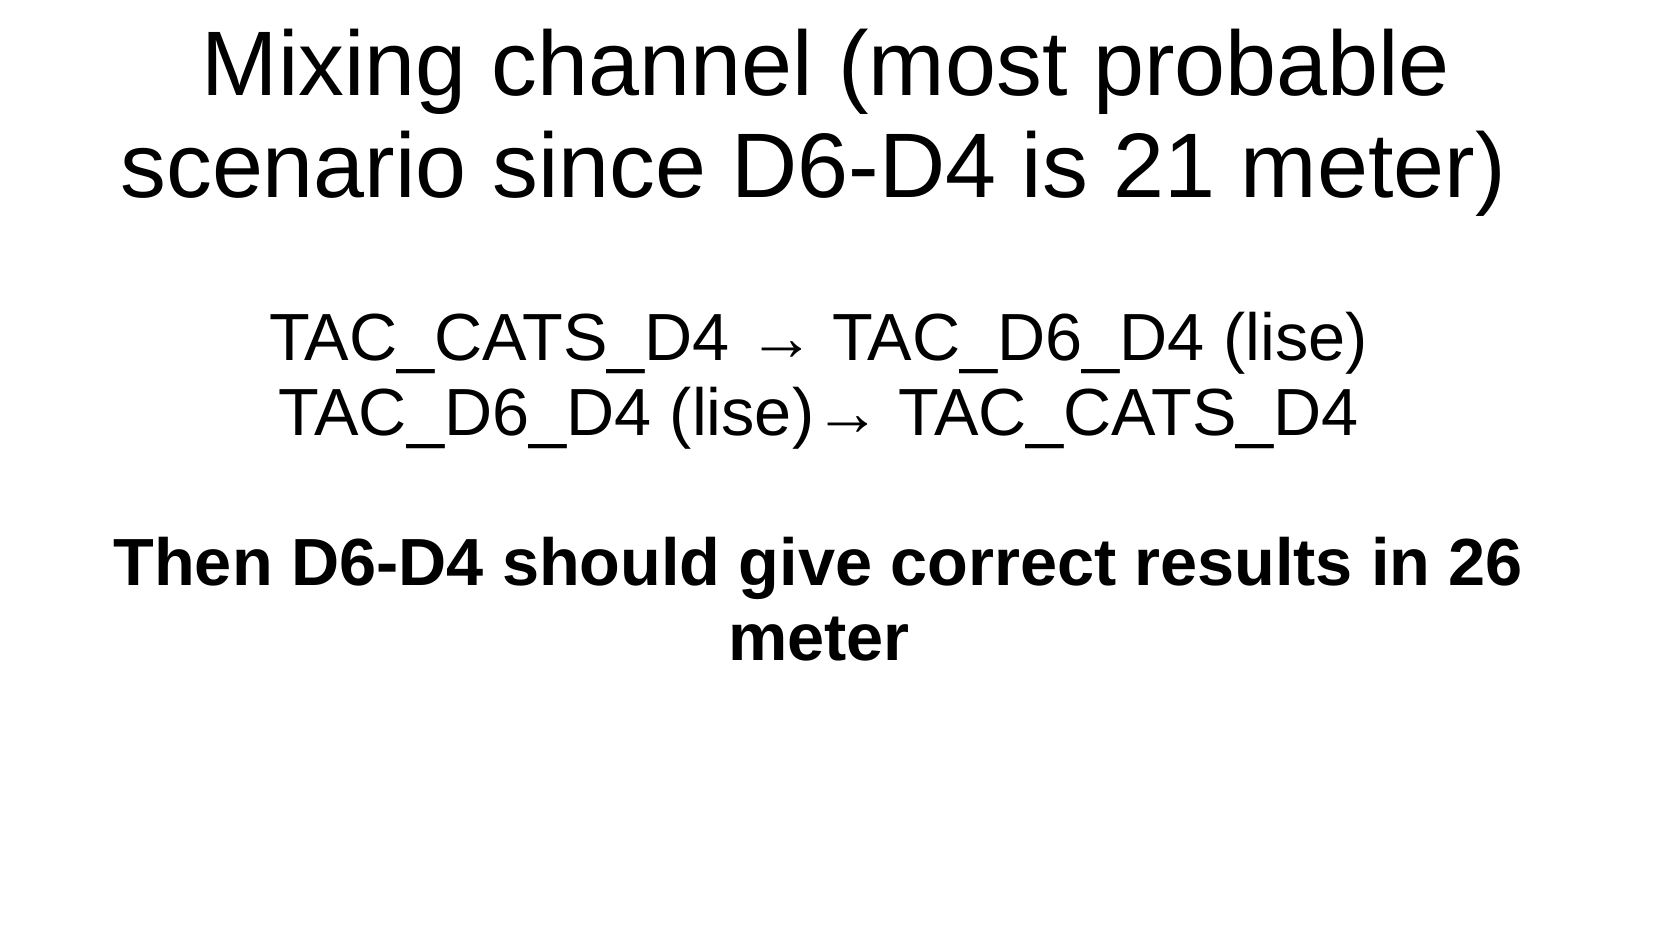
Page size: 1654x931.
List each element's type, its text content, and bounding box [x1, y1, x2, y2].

title Mixing channel (most probable scenario since D6-D4 is 21 meter) [82, 12, 1571, 218]
subtitle TAC_CATS_D4 → TAC_D6_D4 (lise) TAC_D6_D4 (lise)→ TAC_CATS_D4 Then D6-D4 should give correct results in 26 meter [75, 217, 1564, 758]
